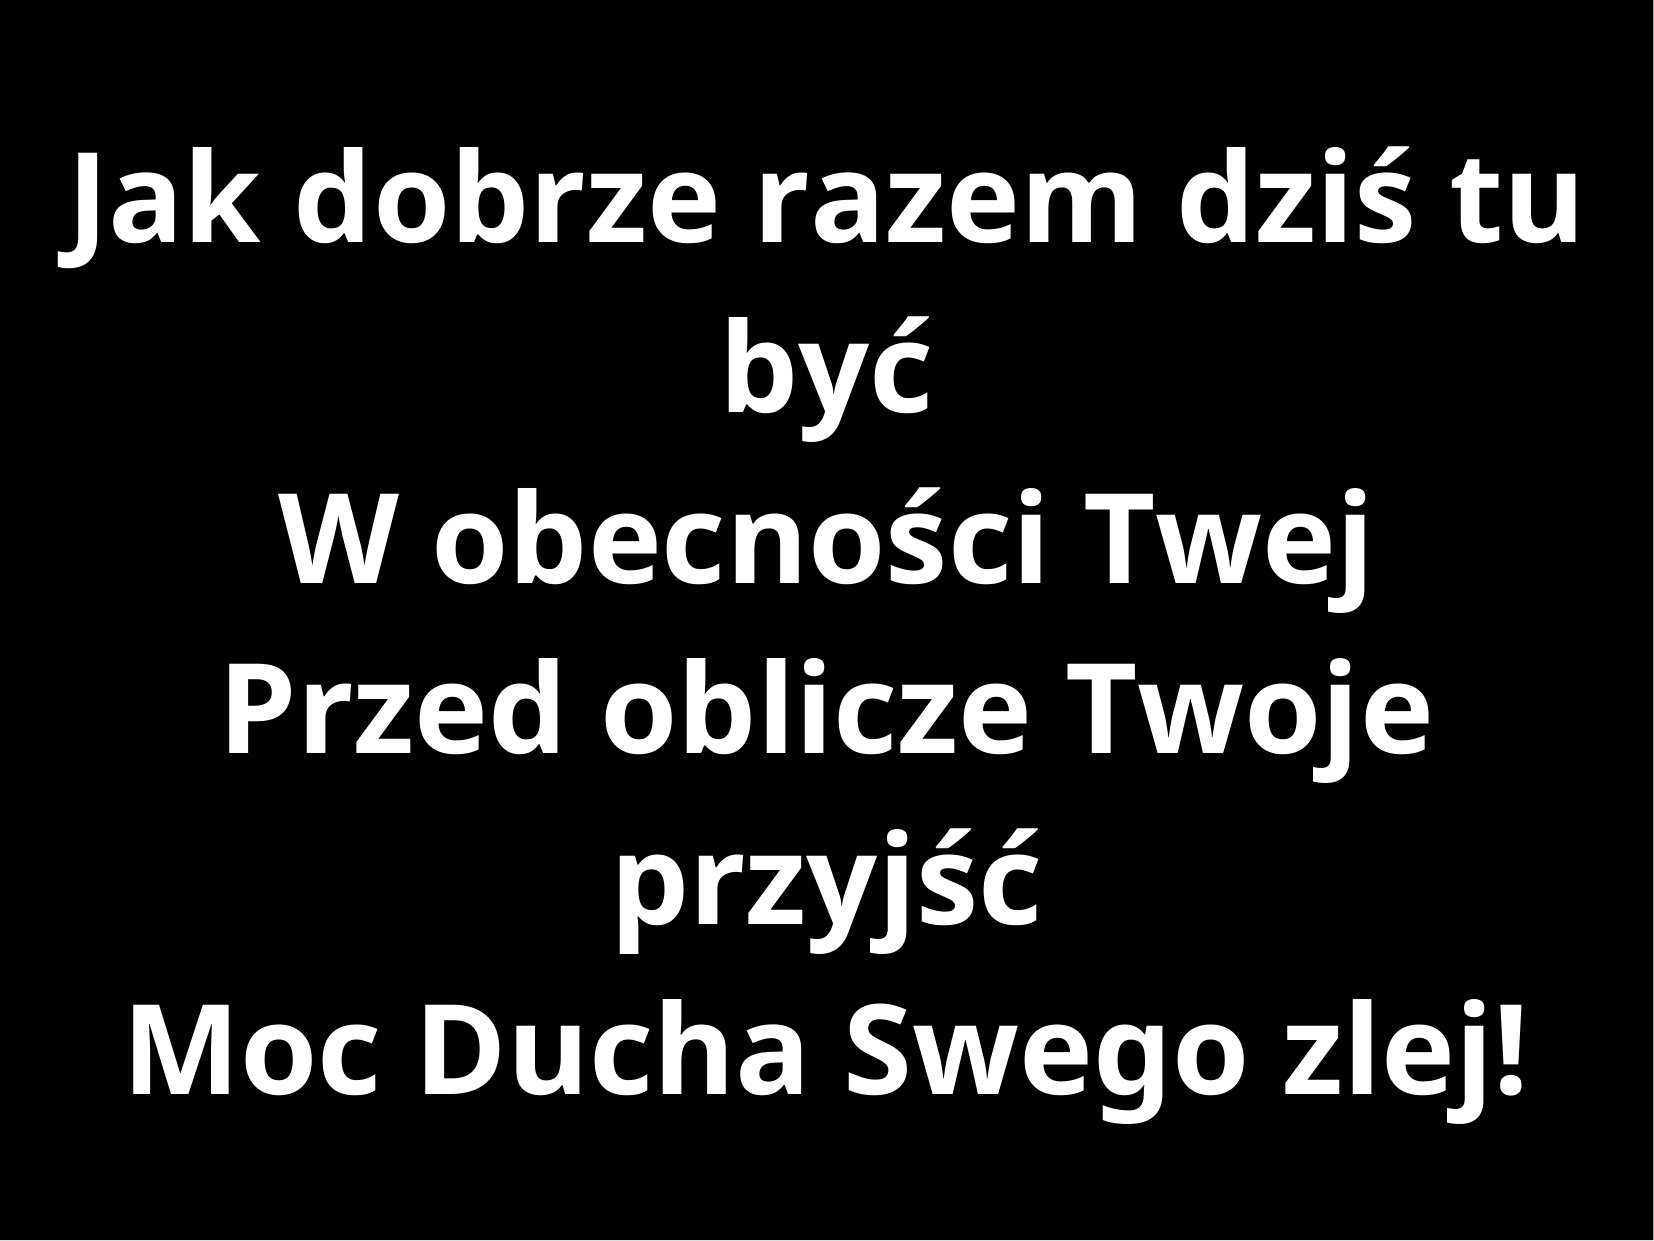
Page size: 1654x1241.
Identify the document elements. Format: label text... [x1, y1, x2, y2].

title Jak dobrze razem dziś tu być W obecności Twej Przed oblicze Twoje przyjść Moc Ducha Swego zlej! [0, 0, 1654, 1241]
